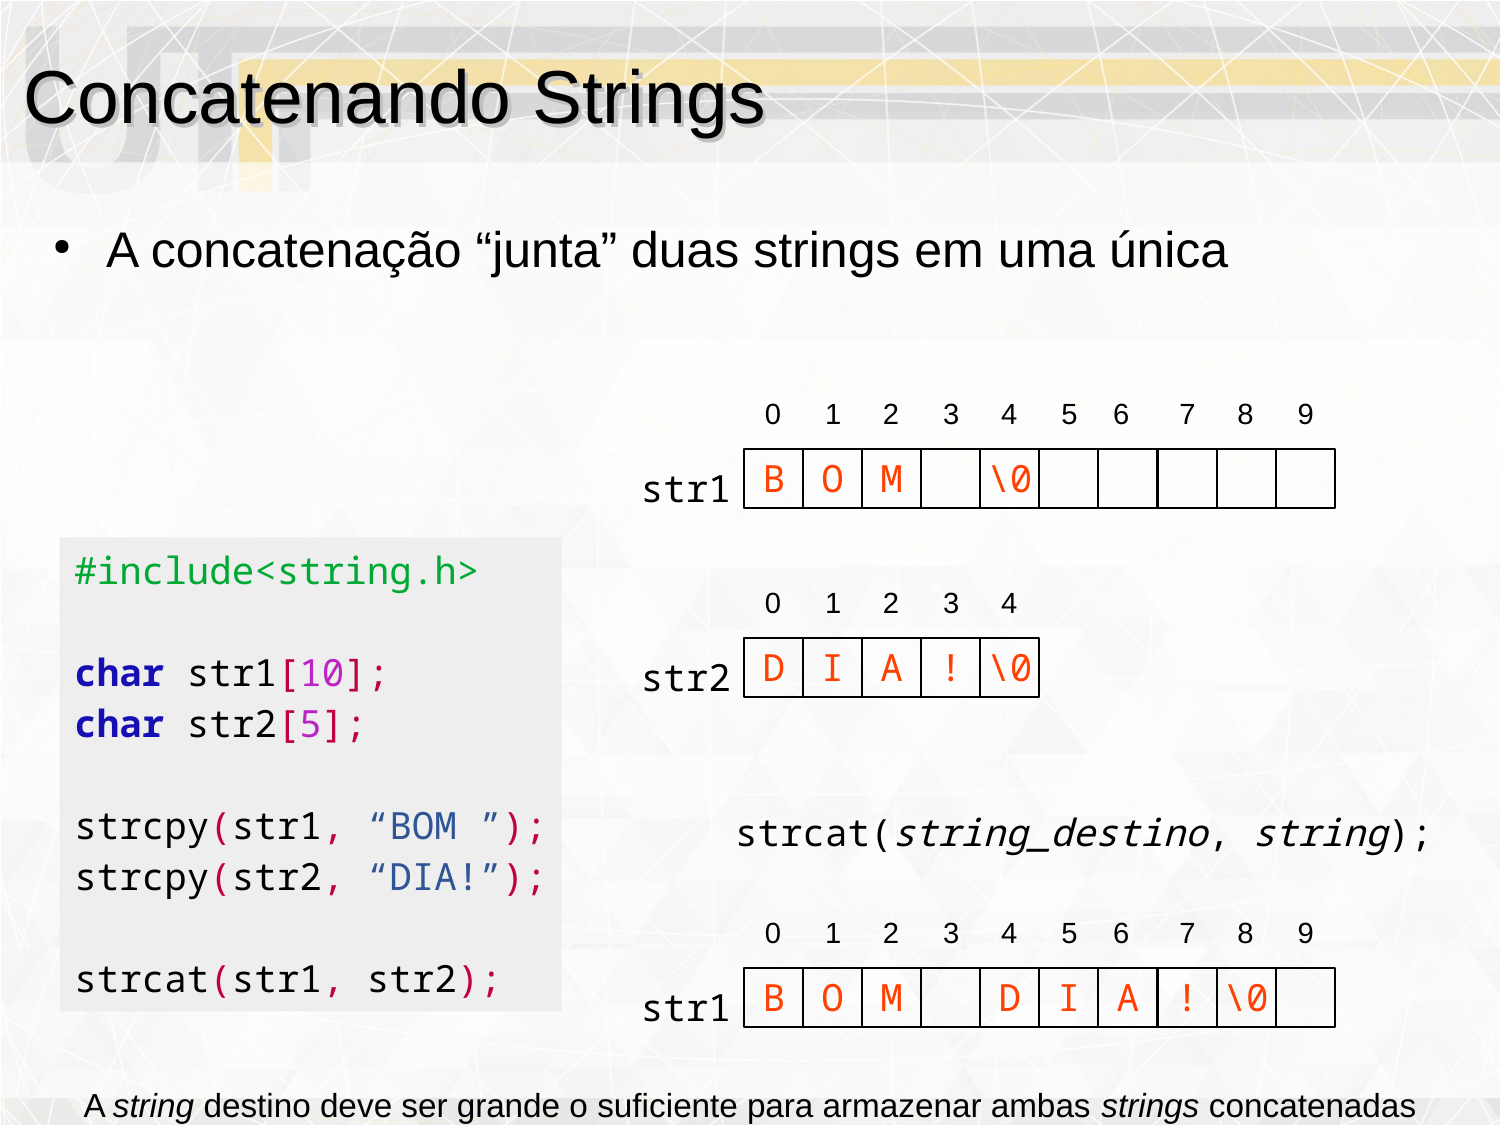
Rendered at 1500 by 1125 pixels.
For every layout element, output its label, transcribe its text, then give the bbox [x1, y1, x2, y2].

text_box str2 [625, 643, 738, 697]
text_box A [862, 637, 921, 697]
text_box D [744, 637, 803, 697]
text_box 4 [986, 390, 1033, 439]
title Concatenando Strings [23, 18, 1489, 178]
text_box 2 [868, 909, 914, 958]
text_box 3 [928, 390, 975, 439]
text_box D [980, 967, 1039, 1027]
text_box 4 [986, 909, 1033, 958]
text_box ! [921, 637, 980, 697]
text_box 8 [1222, 909, 1269, 958]
text_box 7 [1164, 909, 1211, 958]
text_box \0 [980, 448, 1038, 508]
text_box B [744, 967, 803, 1027]
text_box 8 [1222, 390, 1269, 439]
text_box M [862, 967, 920, 1027]
text_box 1 [810, 390, 857, 439]
text_box 7 [1164, 390, 1211, 439]
text_box 0 [750, 579, 797, 628]
text_box M [862, 448, 920, 508]
text_box 1 [810, 579, 857, 628]
text_box 0 [750, 390, 797, 439]
text_box 5 [1046, 390, 1093, 439]
text_box 5 [1046, 909, 1093, 958]
text_box I [1039, 967, 1098, 1027]
text_box 3 [928, 909, 975, 958]
text_box A string destino deve ser grande o suficiente para armazenar ambas strings concatenadas [68, 1080, 1432, 1125]
text_box 4 [986, 579, 1033, 628]
text_box 6 [1098, 909, 1145, 958]
text_box A [1098, 967, 1157, 1027]
text_box 0 [750, 909, 797, 958]
text_box 2 [868, 579, 914, 628]
text_box \0 [980, 637, 1040, 697]
text_box I [803, 637, 862, 697]
text_box 6 [1098, 390, 1145, 439]
text_box B [744, 448, 803, 508]
text_box 1 [810, 909, 857, 958]
text_box 9 [1282, 909, 1329, 958]
text_box 2 [868, 390, 914, 439]
text_box strcat(string_destino, string); [720, 799, 1386, 852]
text_box 3 [928, 579, 975, 628]
text_box ! [1157, 967, 1216, 1027]
list A concatenação “junta” duas strings em uma única [35, 224, 1477, 1087]
text_box O [803, 967, 862, 1027]
text_box str1 [625, 454, 738, 508]
text_box O [803, 448, 862, 508]
text_box 9 [1282, 390, 1329, 439]
text_box #include<string.h> char str1[10]; char str2[5]; strcpy(str1, “BOM ”); strcpy(str2, “DIA!”); strcat(str1, str2); [59, 537, 520, 890]
text_box \0 [1216, 967, 1275, 1027]
text_box str1 [625, 973, 738, 1027]
